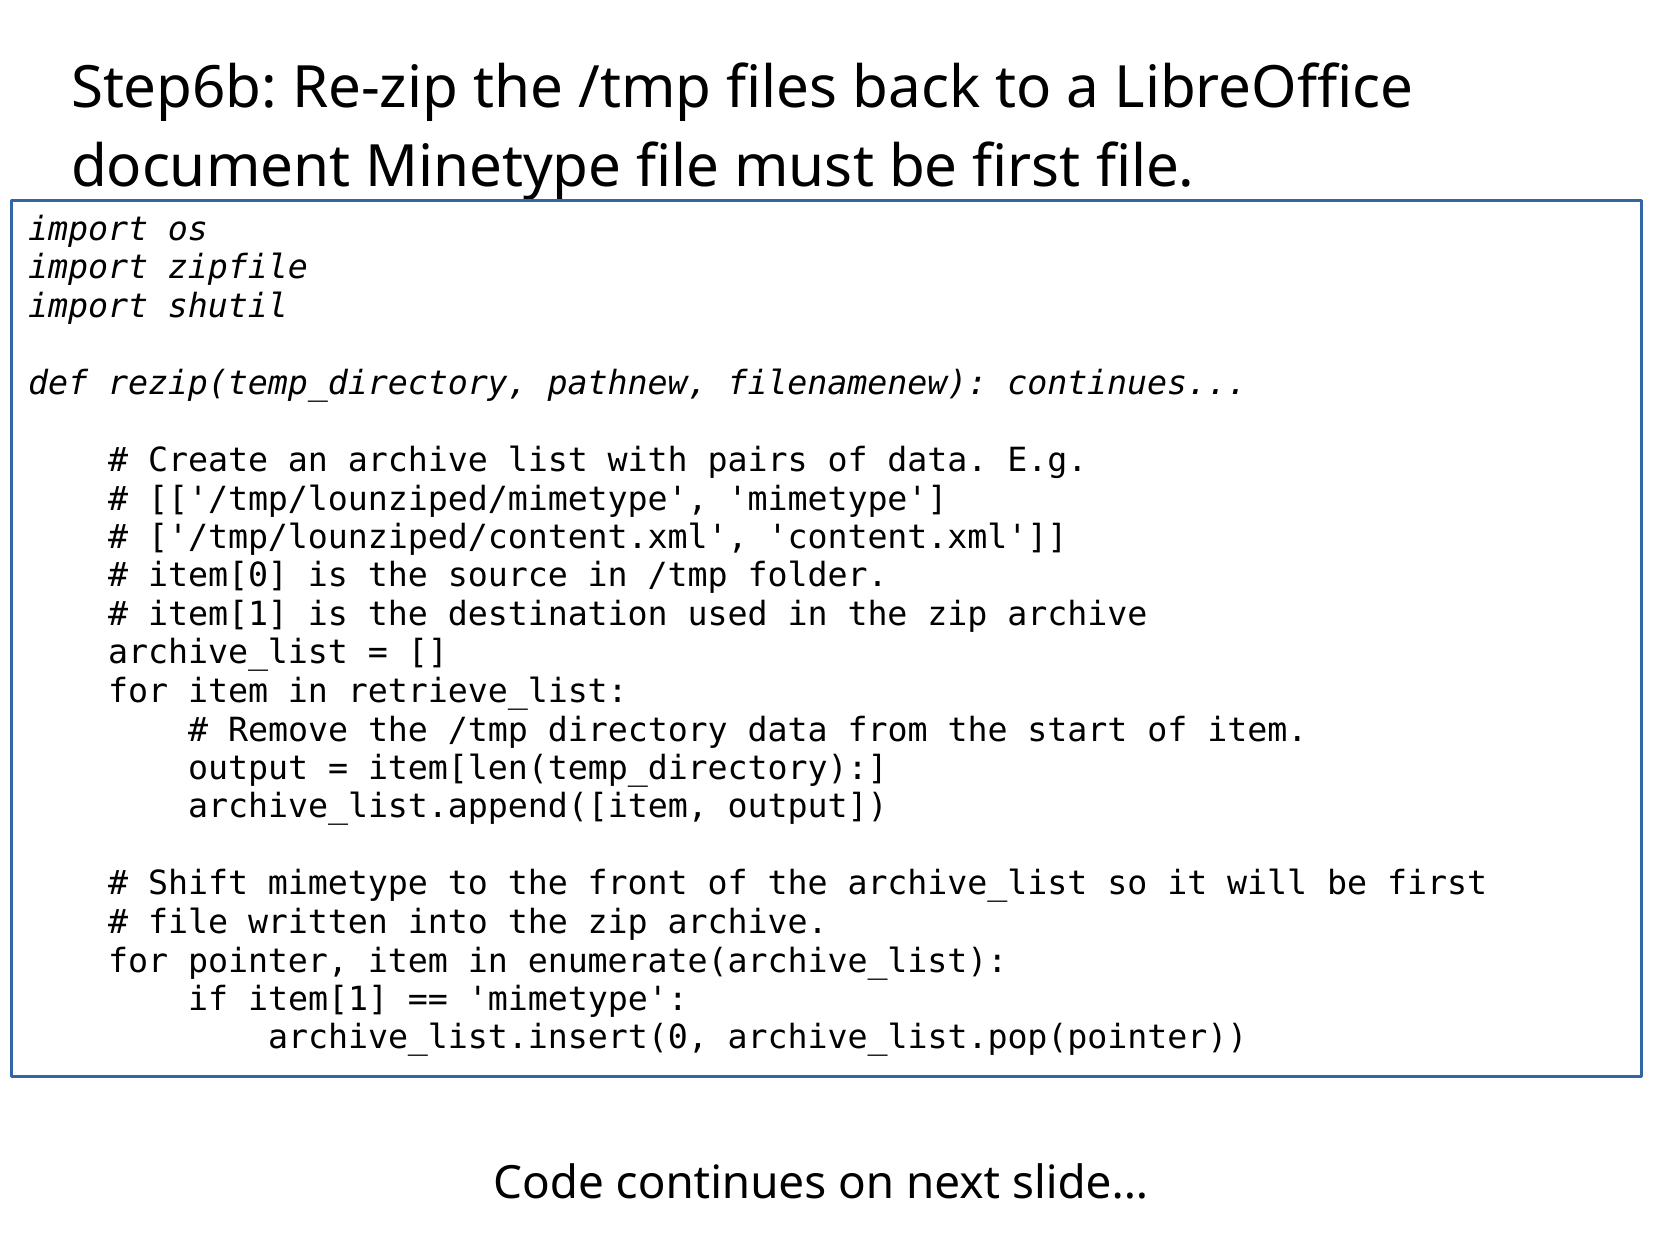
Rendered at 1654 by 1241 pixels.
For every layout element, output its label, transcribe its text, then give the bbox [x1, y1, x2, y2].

text_box Code continues on next slide... [76, 1151, 1566, 1211]
title Step6b: Re-zip the /tmp files back to a LibreOffice document Minetype file must be first file. [70, 60, 1560, 189]
text_box import os import zipfile import shutil def rezip(temp_directory, pathnew, filenamenew): continues... # Create an archive list with pairs of data. E.g. # [['/tmp/lounziped/mimetype', 'mimetype'] # ['/tmp/lounziped/content.xml', 'content.xml']] # item[0] is the source in /tmp folder. # item[1] is the destination used in the zip archive archive_list = [] for item in retrieve_list: # Remove the /tmp directory data from the start of item. output = item[len(temp_directory):] archive_list.append([item, output]) # Shift mimetype to the front of the archive_list so it will be first # file written into the zip archive. for pointer, item in enumerate(archive_list): if item[1] == 'mimetype': archive_list.insert(0, archive_list.pop(pointer)) [11, 200, 1642, 1077]
